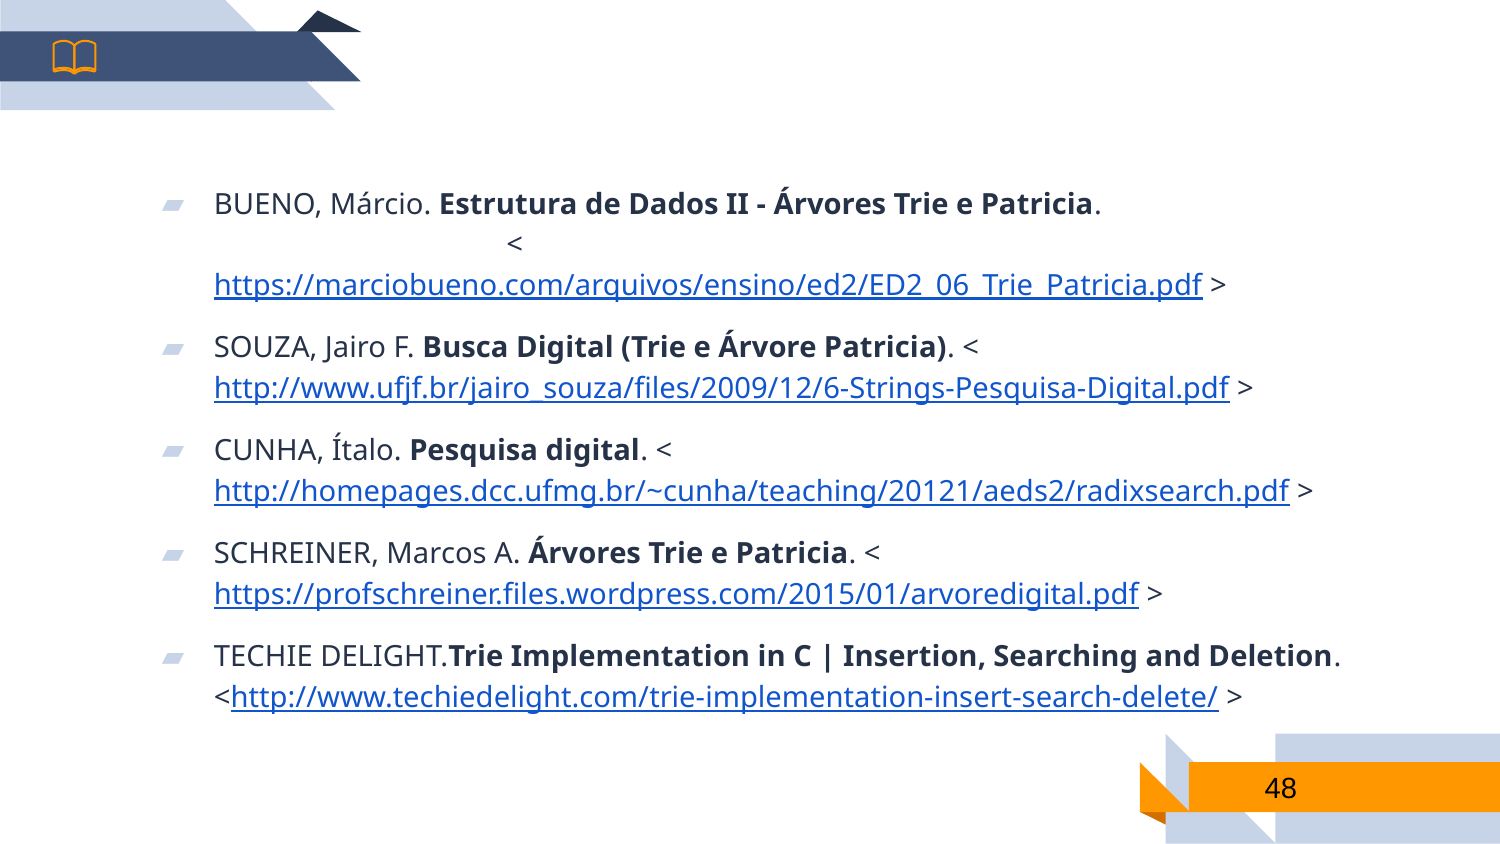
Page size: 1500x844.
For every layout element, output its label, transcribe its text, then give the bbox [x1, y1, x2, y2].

slide_number <number> [1249, 760, 1494, 813]
text_box BUENO, Márcio. Estrutura de Dados II - Árvores Trie e Patricia. < https://marciobueno.com/arquivos/ensino/ed2/ED2_06_Trie_Patricia.pdf > SOUZA, Jairo F. Busca Digital (Trie e Árvore Patricia). <http://www.ufjf.br/jairo_souza/files/2009/12/6-Strings-Pesquisa-Digital.pdf > CUNHA, Ítalo. Pesquisa digital. <http://homepages.dcc.ufmg.br/~cunha/teaching/20121/aeds2/radixsearch.pdf > SCHREINER, Marcos A. Árvores Trie e Patricia. <https://profschreiner.files.wordpress.com/2015/01/arvoredigital.pdf > TECHIE DELIGHT.Trie Implementation in C | Insertion, Searching and Deletion. <http://www.techiedelight.com/trie-implementation-insert-search-delete/ > [123, 164, 1440, 719]
